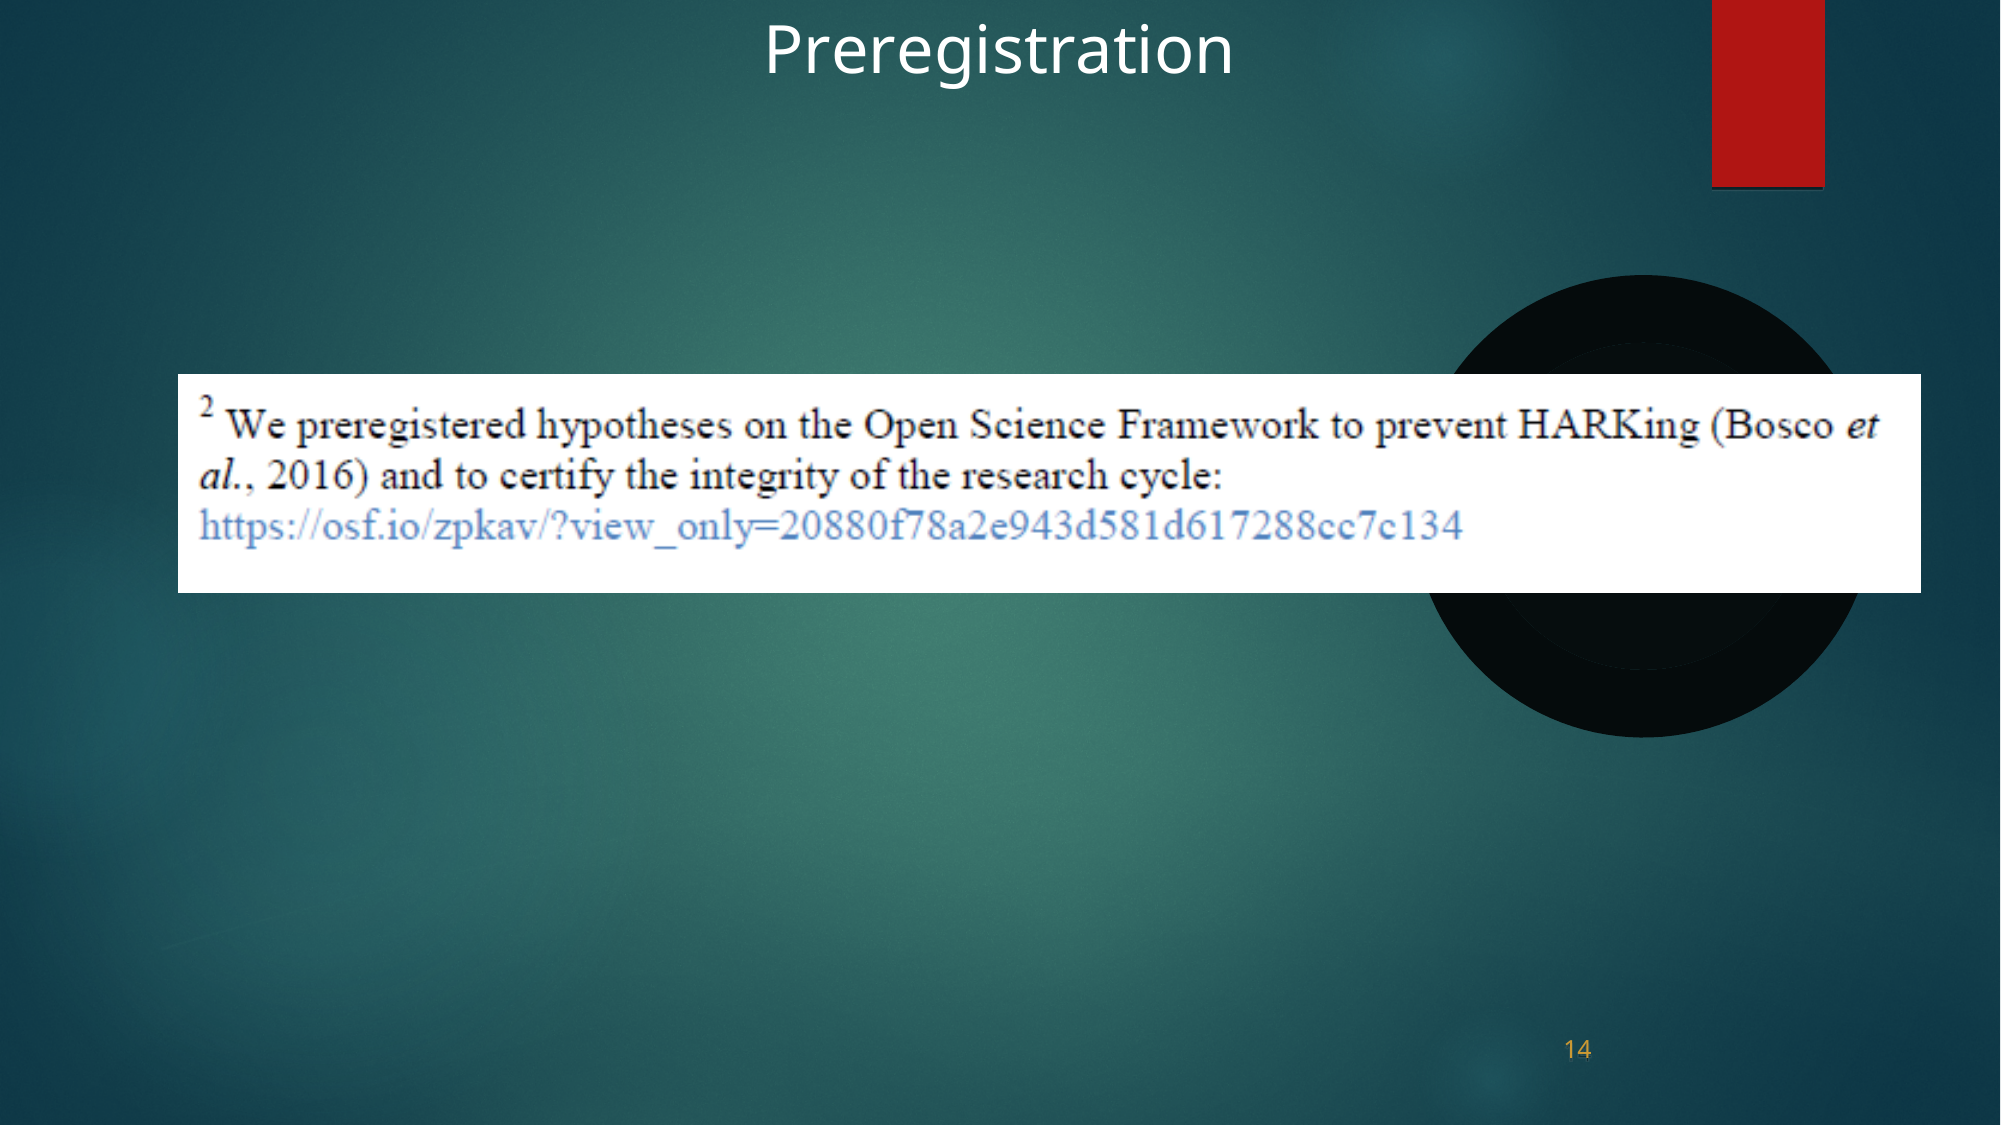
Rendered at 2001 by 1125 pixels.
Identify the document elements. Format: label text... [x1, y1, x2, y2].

text_box [1548, 1026, 1676, 1087]
picture [178, 375, 1921, 594]
title Preregistration [99, 0, 1900, 156]
